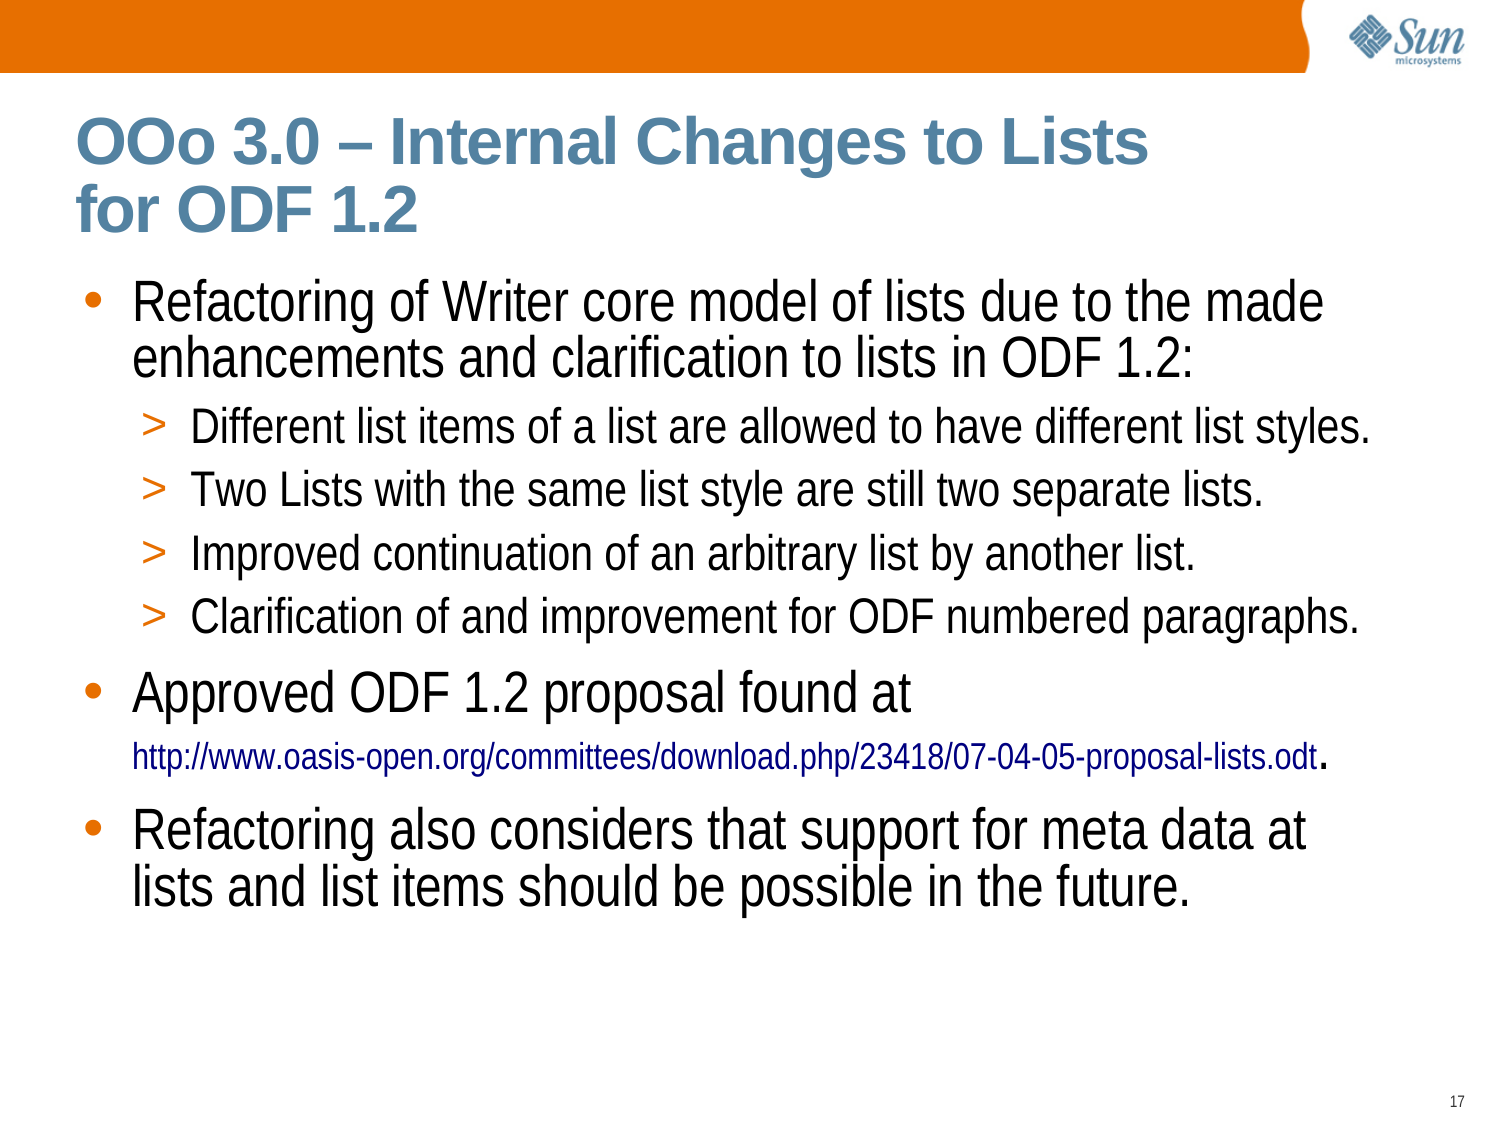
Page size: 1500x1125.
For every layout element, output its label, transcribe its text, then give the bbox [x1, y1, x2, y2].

picture [0, 0, 1500, 73]
list Refactoring of Writer core model of lists due to the made enhancements and clarification to lists in ODF 1.2: Different list items of a list are allowed to have different list styles. Two Lists with the same list style are still two separate lists. Improved continuation of an arbitrary list by another list. Clarification of and improvement for ODF numbered paragraphs. Approved ODF 1.2 proposal found at http://www.oasis-open.org/committees/download.php/23418/07-04-05-proposal-lists.odt. Refactoring also considers that support for meta data at lists and list items should be possible in the future. [64, 275, 1401, 1080]
title OOo 3.0 – Internal Changes to Lists for ODF 1.2 [75, 111, 1481, 254]
